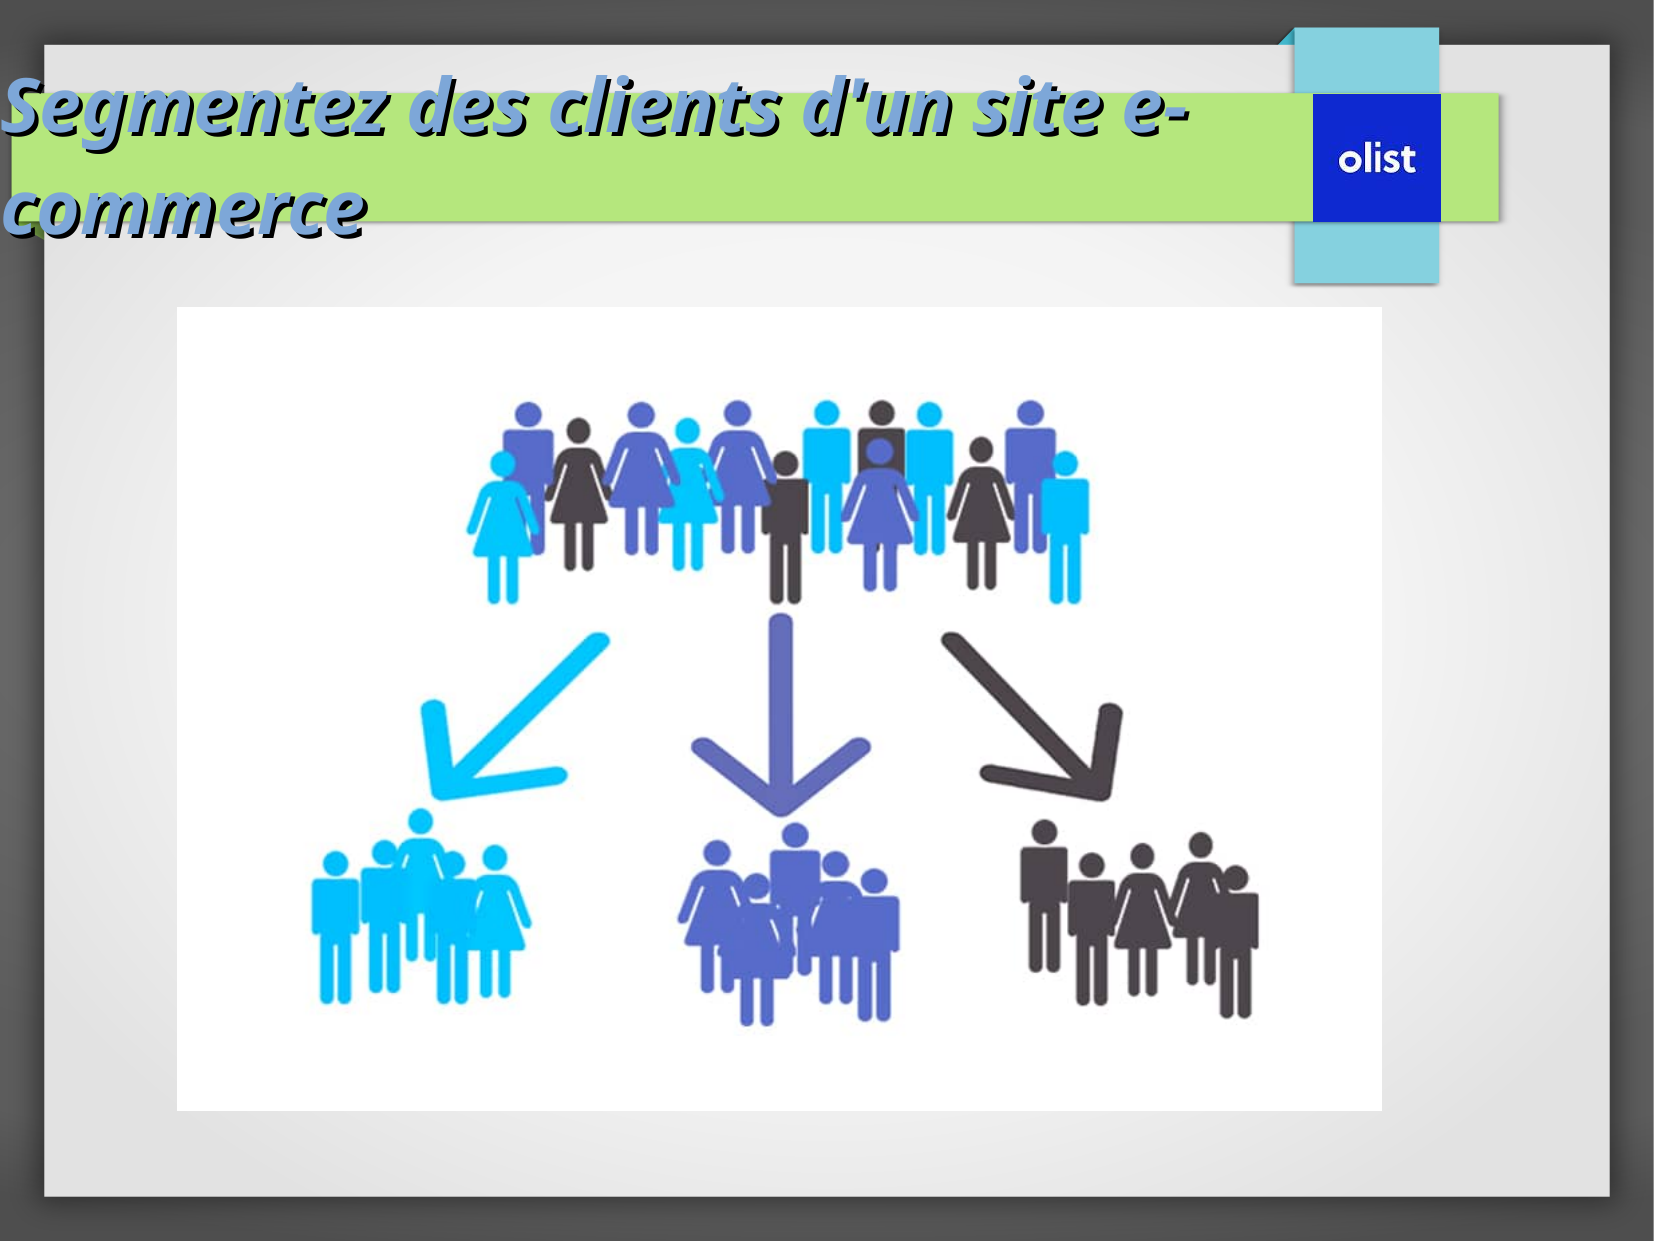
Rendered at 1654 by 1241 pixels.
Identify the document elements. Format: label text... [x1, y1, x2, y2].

picture [0, 0, 1654, 1241]
title Segmentez des clients d'un site e-commerce [0, 70, 1335, 238]
